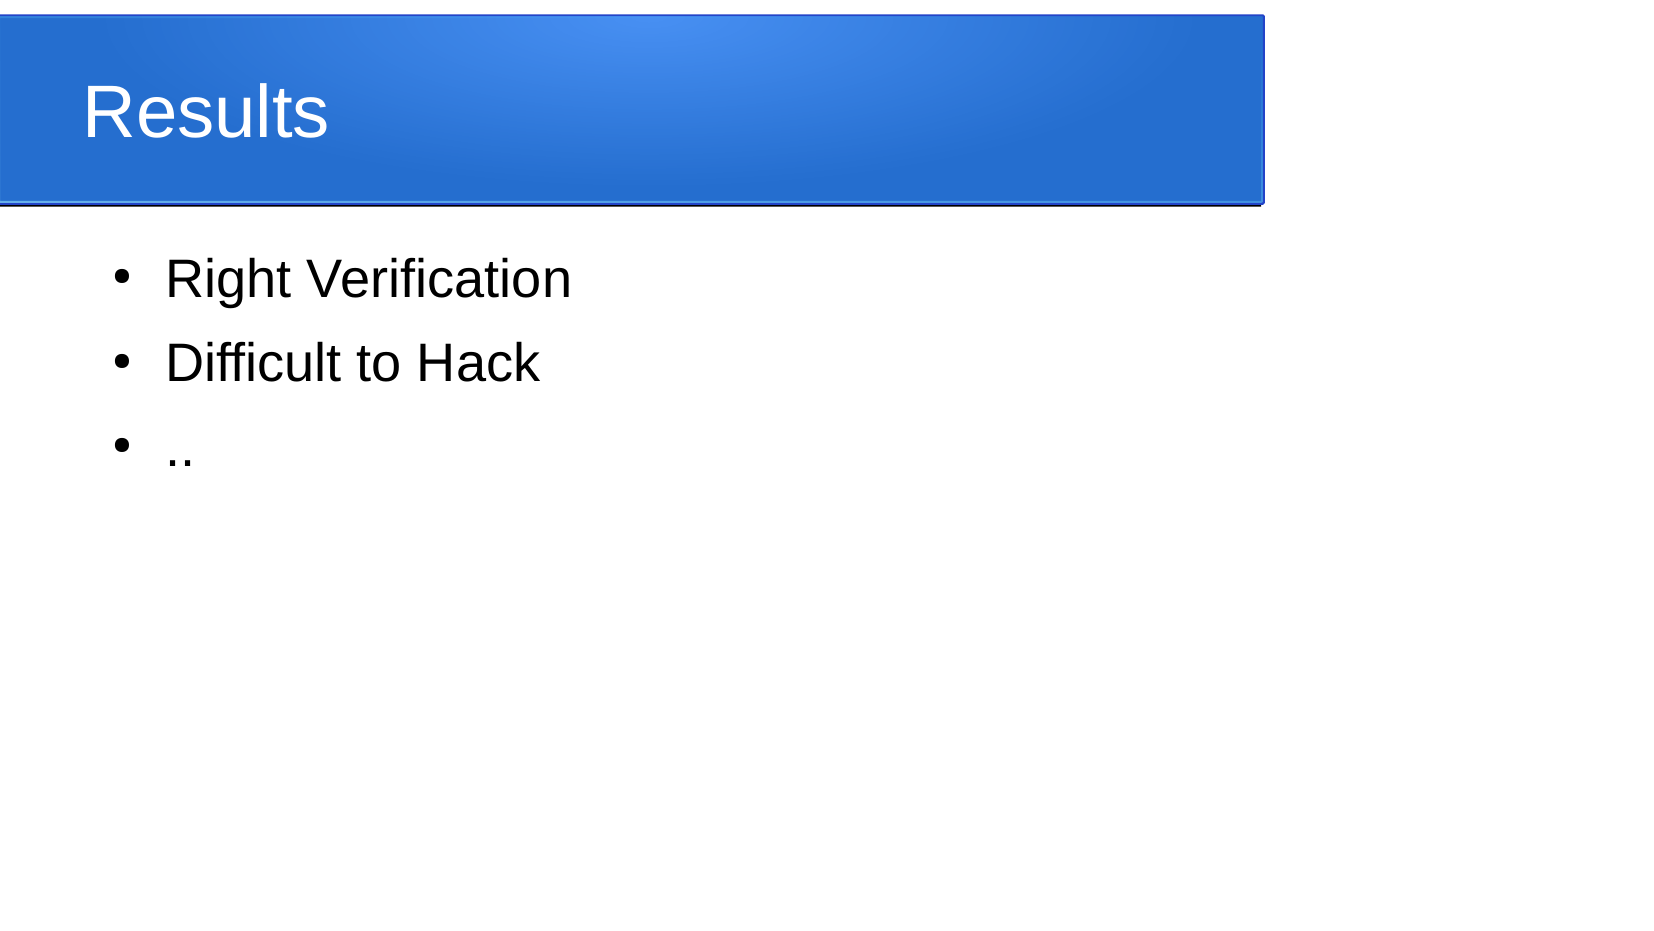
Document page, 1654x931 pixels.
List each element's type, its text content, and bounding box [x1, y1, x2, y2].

title Results [82, 35, 1235, 189]
list Right Verification Difficult to Hack .. [94, 248, 1583, 788]
